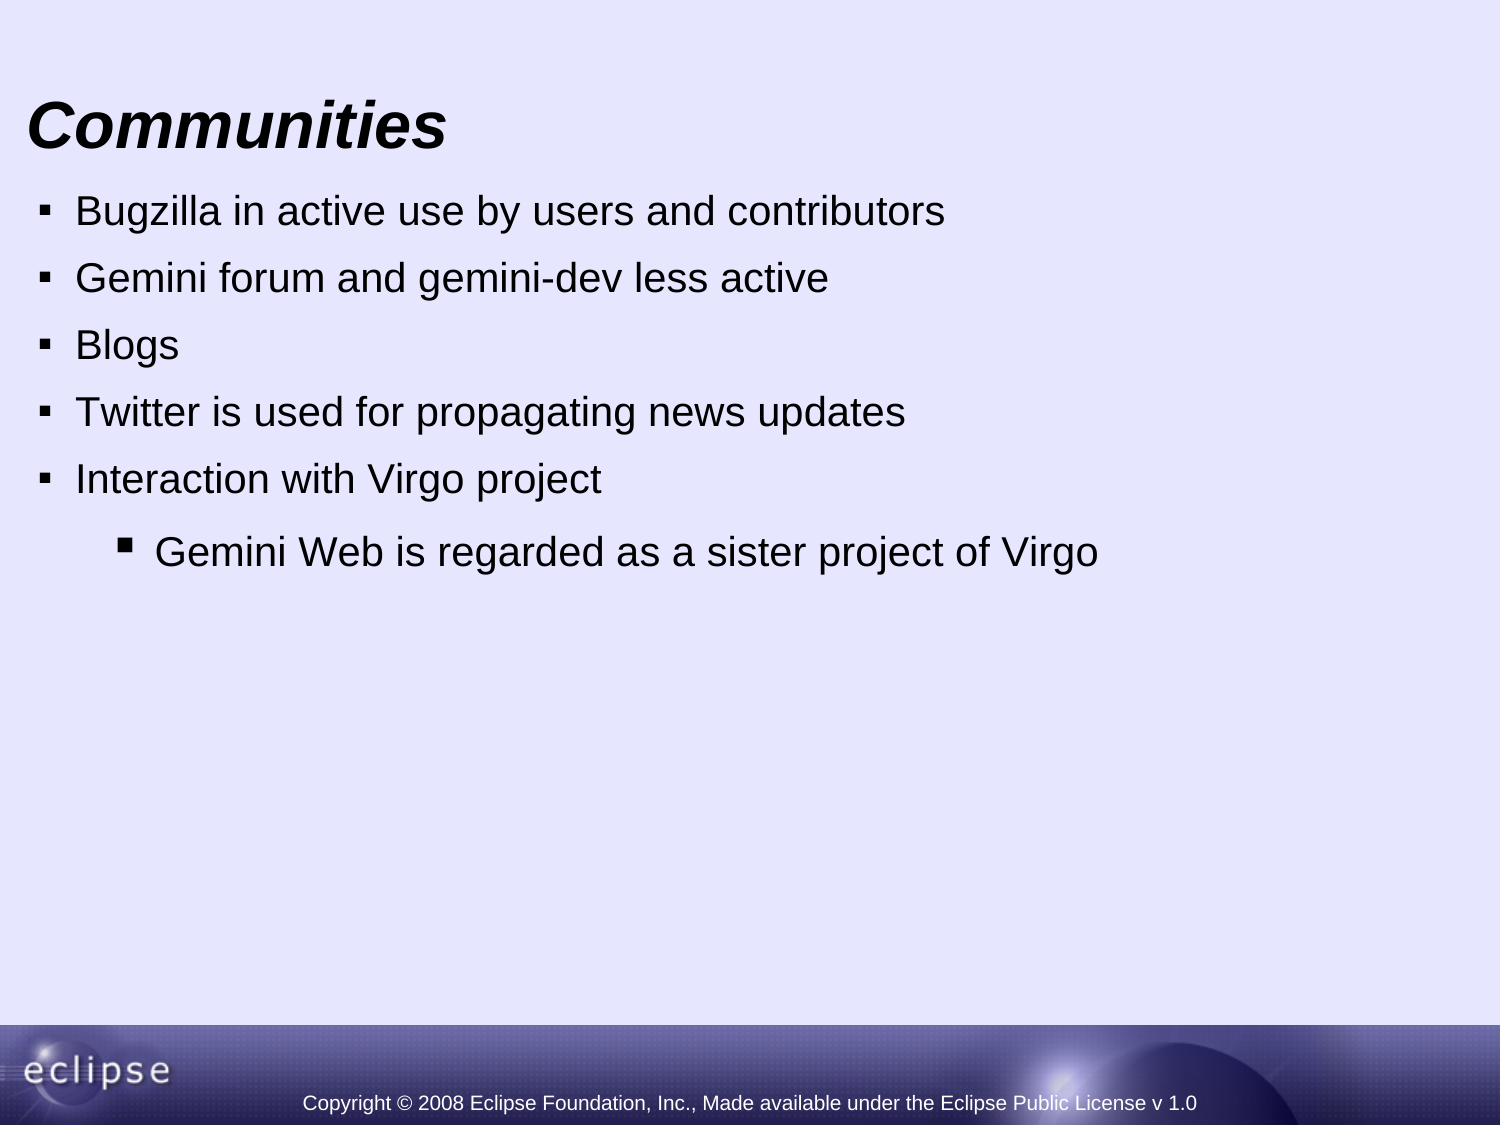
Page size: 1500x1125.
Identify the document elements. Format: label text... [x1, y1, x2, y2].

title Communities [26, 84, 1474, 172]
list Bugzilla in active use by users and contributors Gemini forum and gemini-dev less active Blogs Twitter is used for propagating news updates Interaction with Virgo project Gemini Web is regarded as a sister project of Virgo [37, 187, 1463, 1021]
picture [0, 1025, 1500, 1125]
